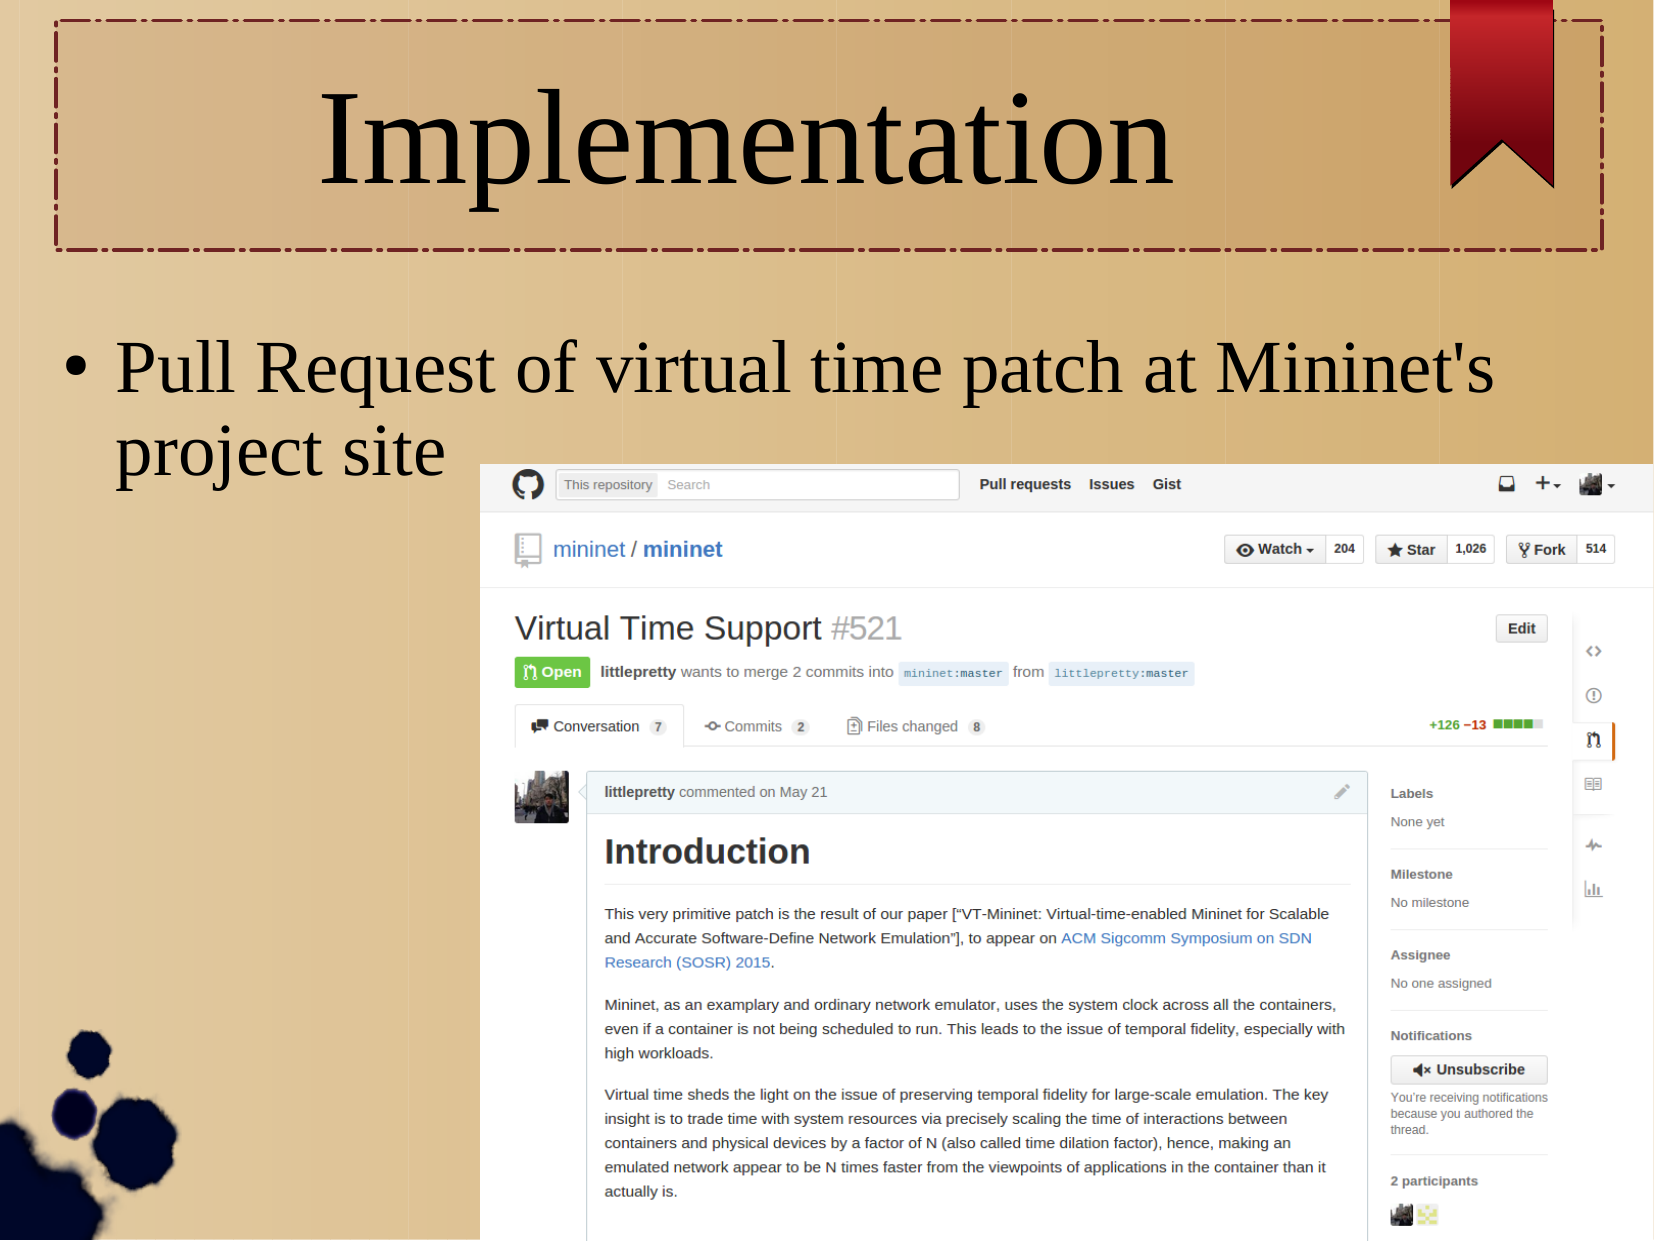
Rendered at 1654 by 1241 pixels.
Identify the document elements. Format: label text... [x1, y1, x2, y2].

picture [480, 464, 1654, 1241]
title Implementation [82, 47, 1412, 229]
text_box Pull Request of virtual time patch at Mininet's project site [45, 325, 1609, 736]
